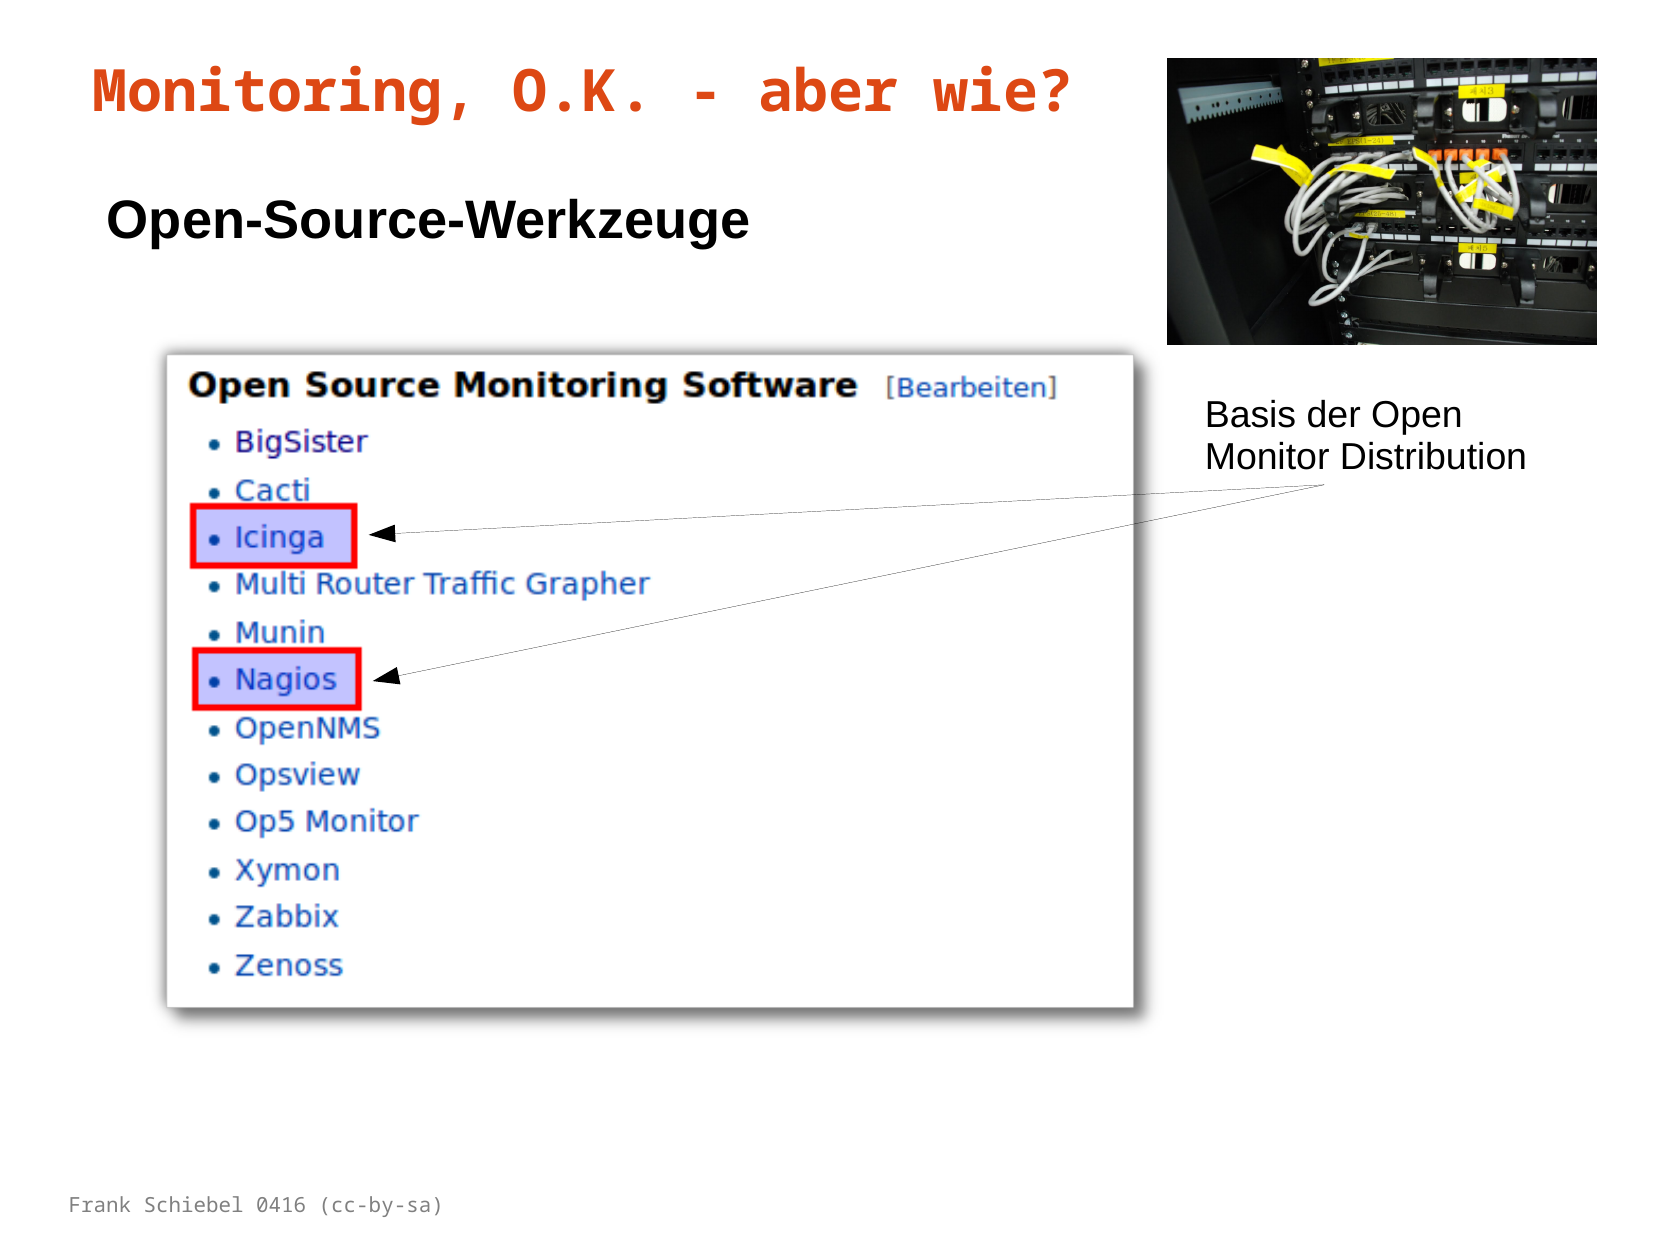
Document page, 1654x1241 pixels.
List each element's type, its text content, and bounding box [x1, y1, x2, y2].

picture [146, 58, 1597, 1042]
text_box Open-Source-Werkzeuge [92, 182, 768, 258]
text_box Basis der Open Monitor Distribution [1189, 385, 1545, 485]
text_box Monitoring, O.K. - aber wie? [78, 42, 1130, 117]
